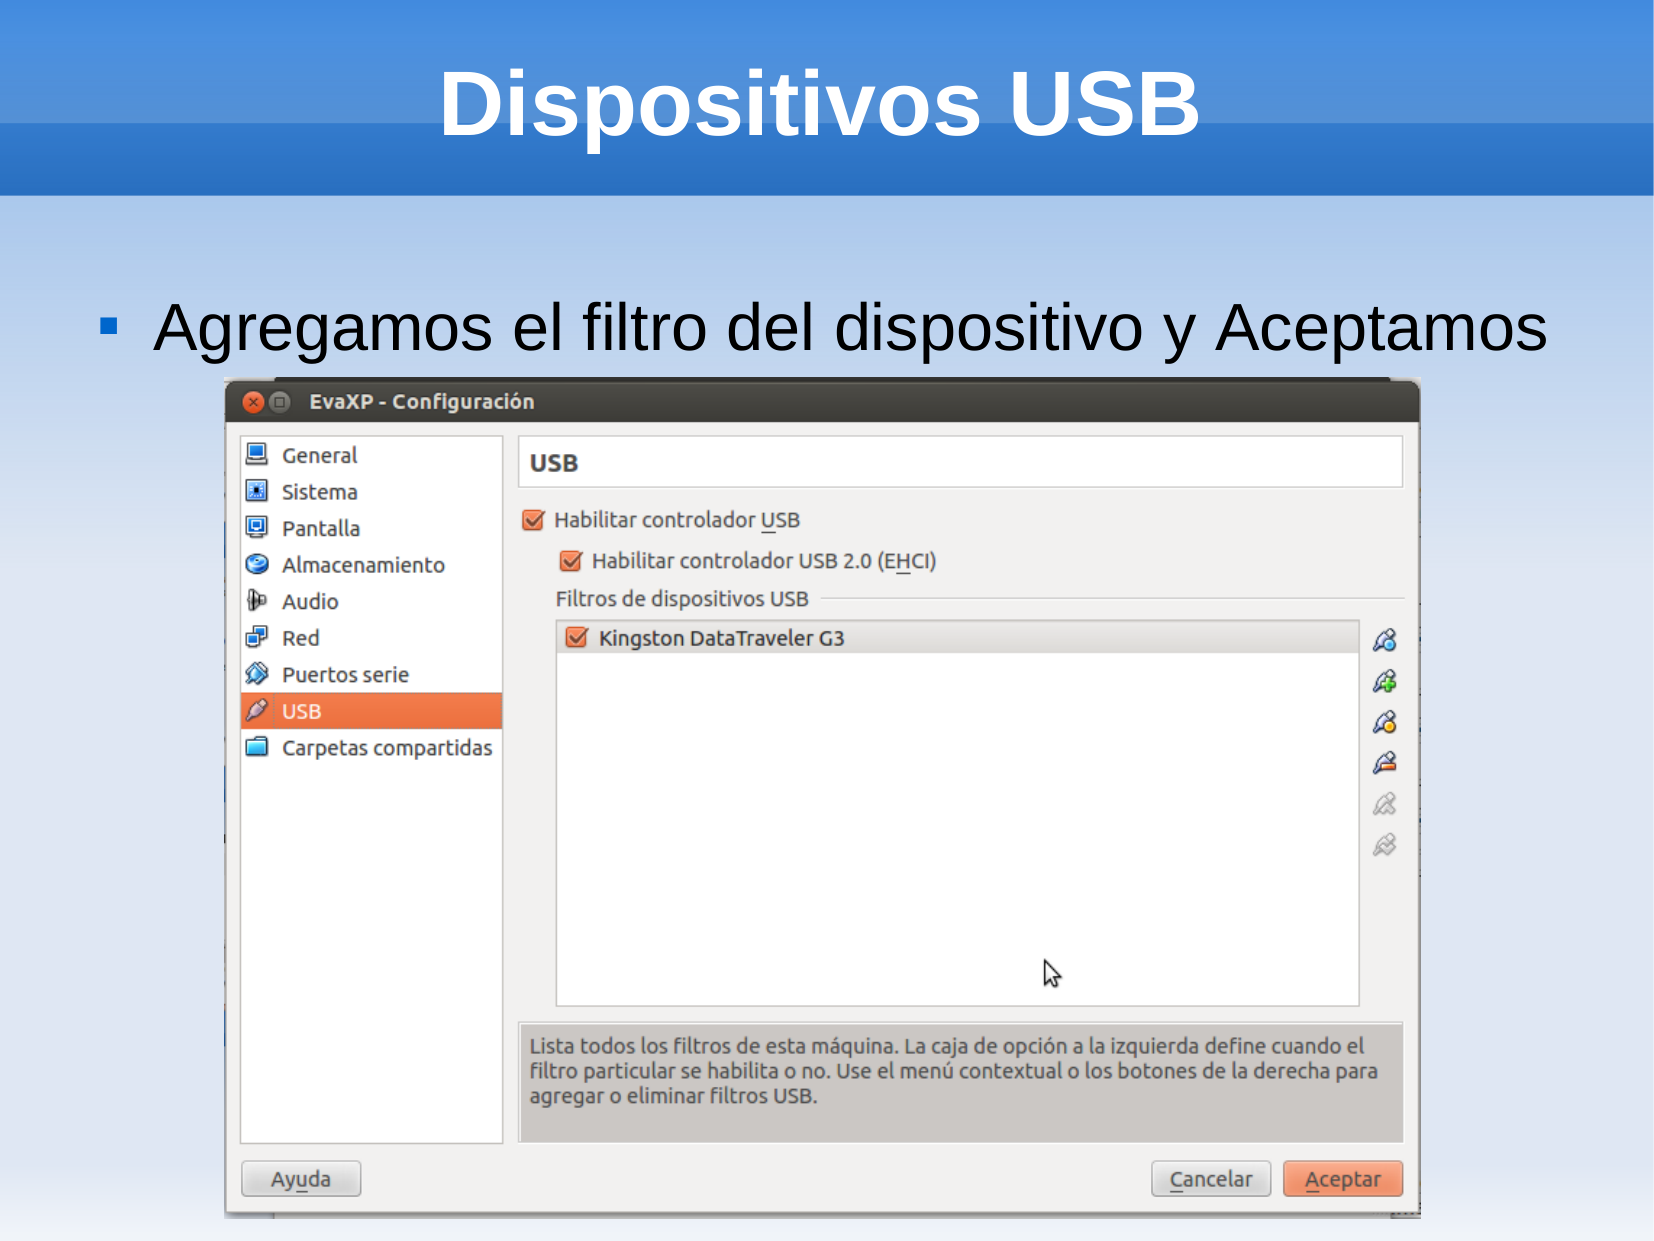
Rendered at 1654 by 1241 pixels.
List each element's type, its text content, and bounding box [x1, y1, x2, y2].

list Agregamos el filtro del dispositivo y Aceptamos [82, 290, 1571, 1109]
picture [0, 0, 1654, 1241]
title Dispositivos USB [76, 0, 1565, 208]
